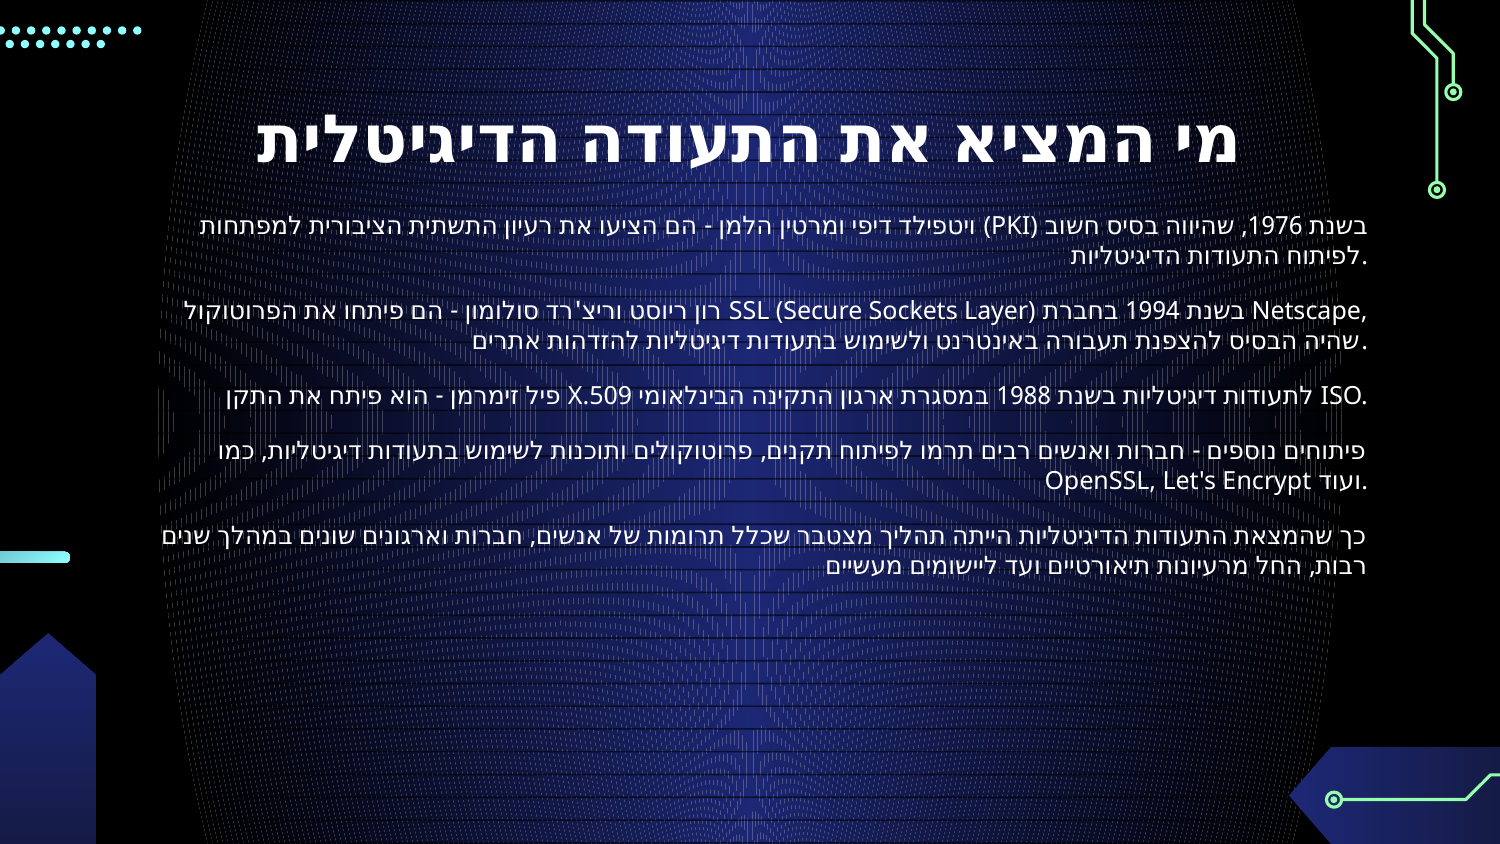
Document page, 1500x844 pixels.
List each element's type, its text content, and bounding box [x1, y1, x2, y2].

title מי המציא את התעודה הדיגיטלית [116, 88, 1383, 183]
list ויטפילד דיפי ומרטין הלמן - הם הציעו את רעיון התשתית הציבורית למפתחות (PKI) בשנת 1976, שהיווה בסיס חשוב לפיתוח התעודות הדיגיטליות. רון ריוסט וריצ'רד סולומון - הם פיתחו את הפרוטוקול SSL (Secure Sockets Layer) בשנת 1994 בחברת Netscape, שהיה הבסיס להצפנת תעבורה באינטרנט ולשימוש בתעודות דיגיטליות להזדהות אתרים. פיל זימרמן - הוא פיתח את התקן X.509 לתעודות דיגיטליות בשנת 1988 במסגרת ארגון התקינה הבינלאומי ISO. פיתוחים נוספים - חברות ואנשים רבים תרמו לפיתוח תקנים, פרוטוקולים ותוכנות לשימוש בתעודות דיגיטליות, כמו OpenSSL, Let's Encrypt ועוד. כך שהמצאת התעודות הדיגיטליות הייתה תהליך מצטבר שכלל תרומות של אנשים, חברות וארגונים שונים במהלך שנים רבות, החל מרעיונות תיאורטיים ועד ליישומים מעשיים [116, 194, 1383, 756]
